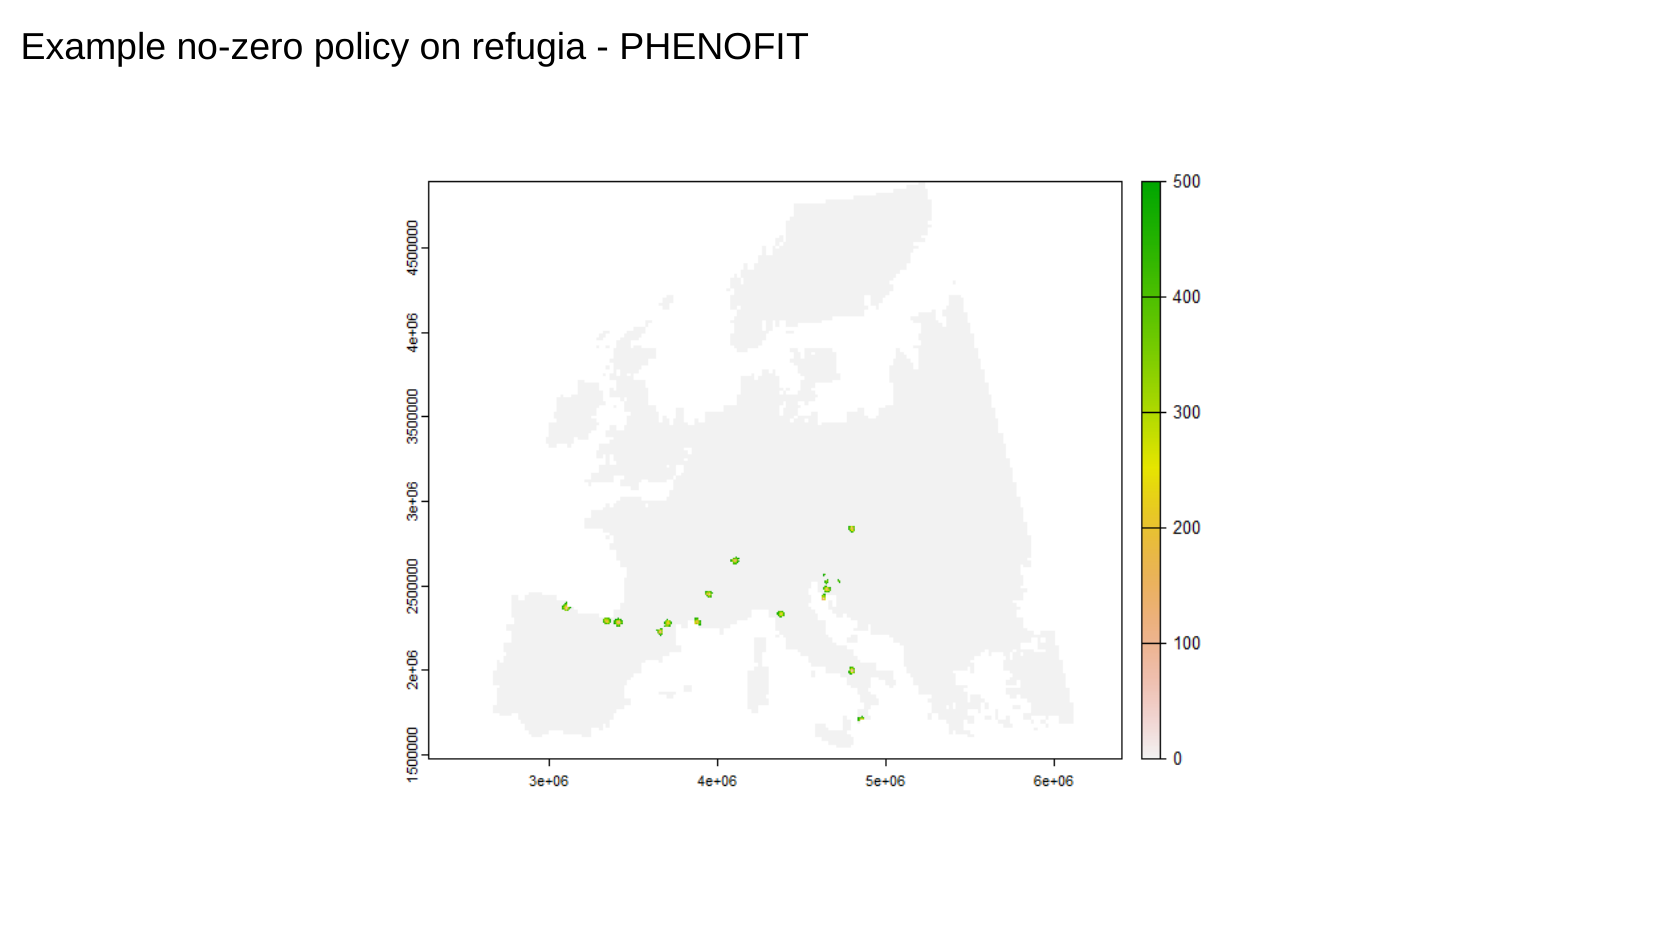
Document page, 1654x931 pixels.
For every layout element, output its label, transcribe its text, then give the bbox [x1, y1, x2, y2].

text_box Example no-zero policy on refugia - PHENOFIT [5, 17, 1123, 77]
picture [350, 128, 1303, 838]
